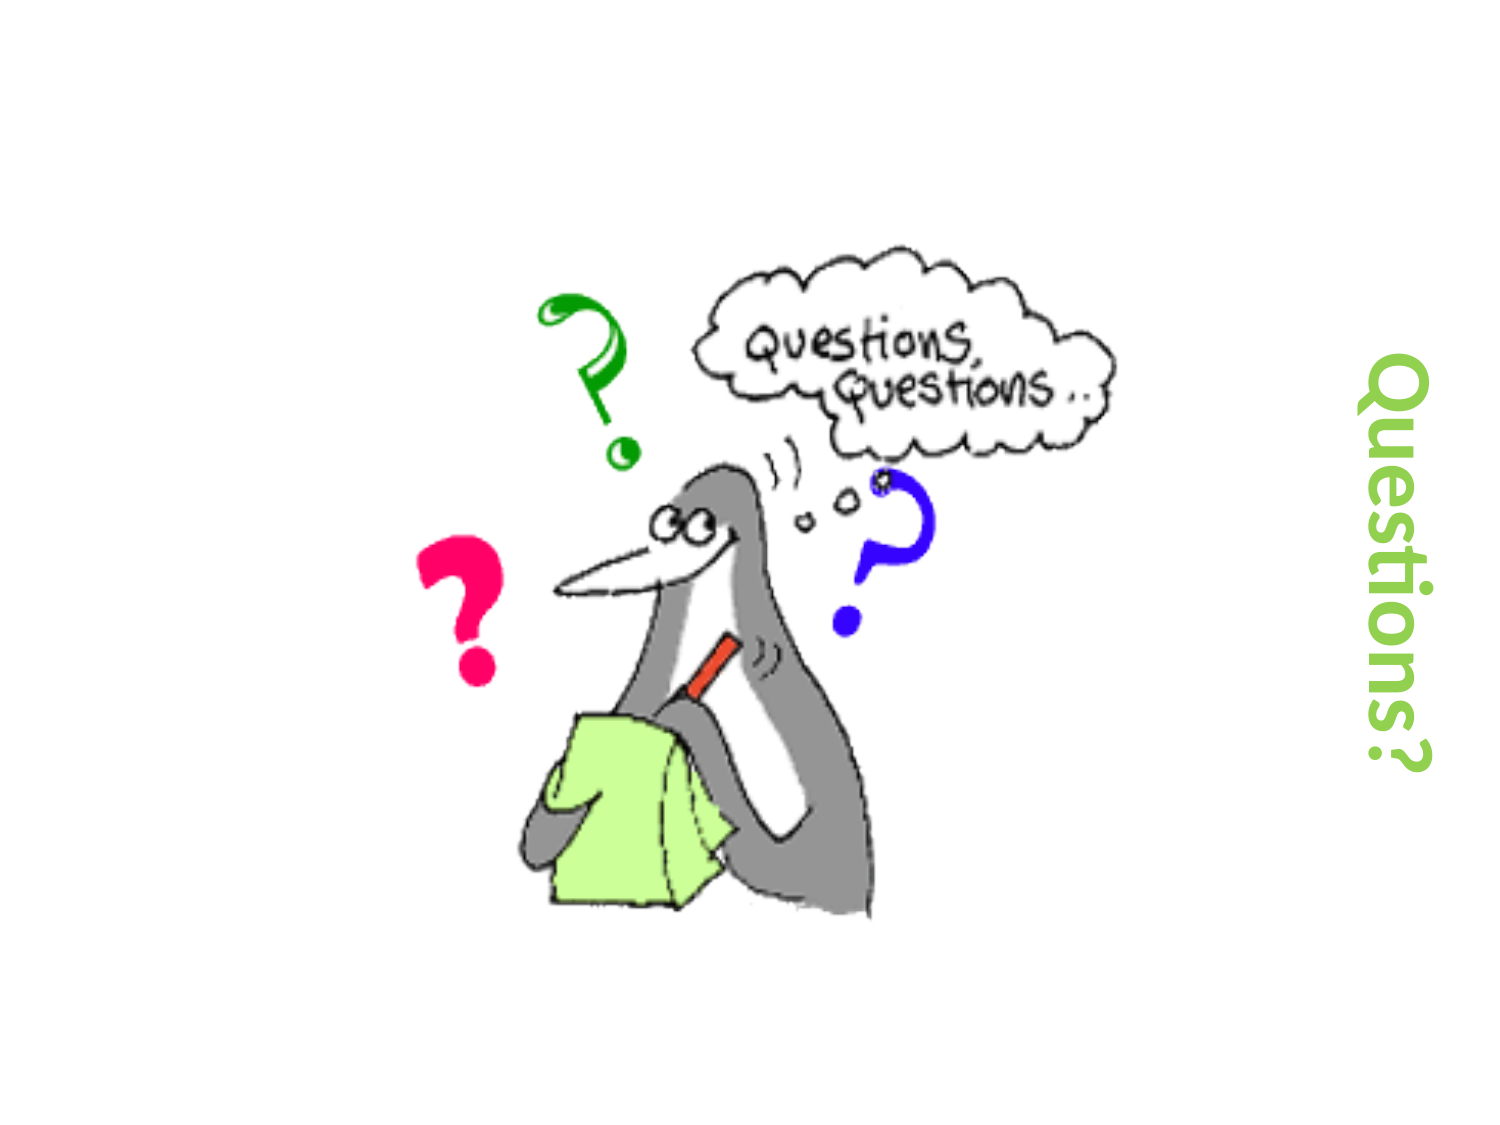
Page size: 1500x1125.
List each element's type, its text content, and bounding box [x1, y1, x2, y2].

picture [383, 206, 1152, 985]
title Questions? [1312, 116, 1500, 1012]
